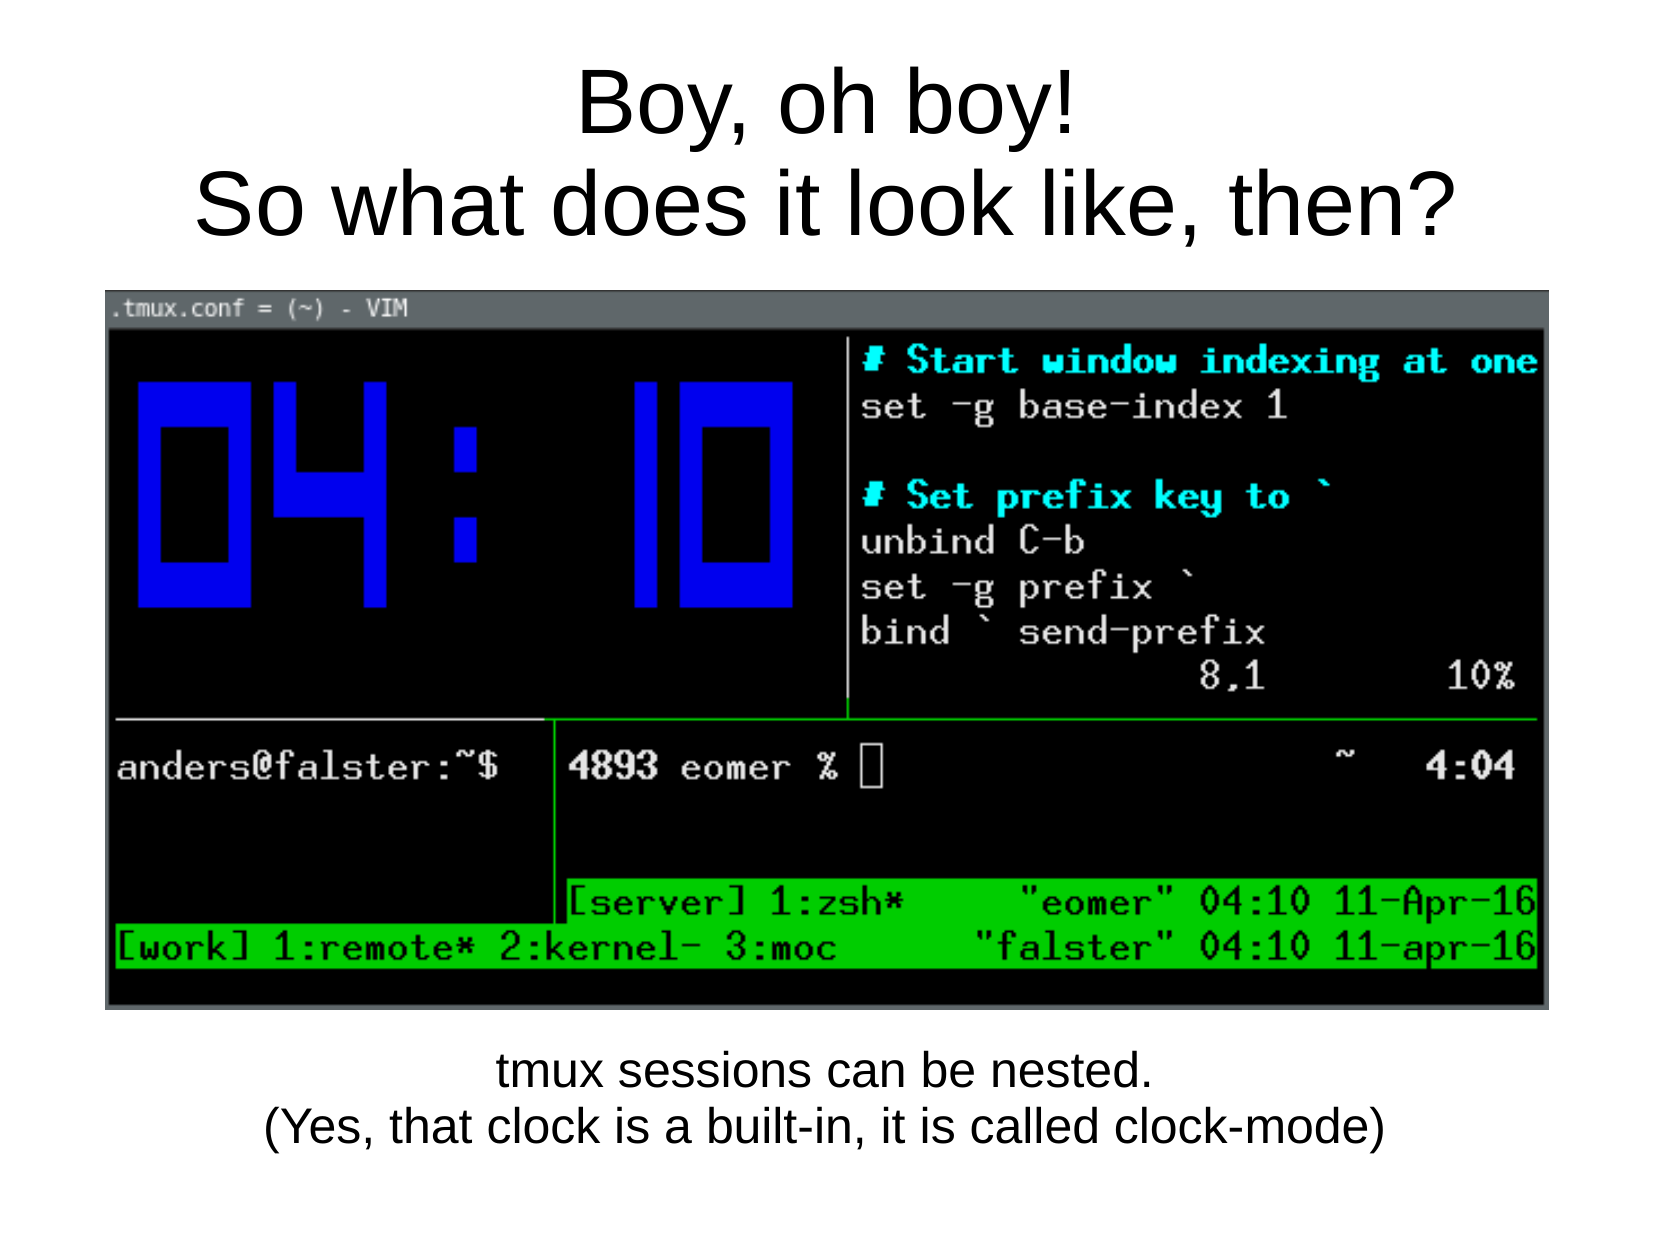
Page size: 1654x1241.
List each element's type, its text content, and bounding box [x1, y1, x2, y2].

title Boy, oh boy! So what does it look like, then? [82, 49, 1571, 257]
text_box tmux sessions can be nested. (Yes, that clock is a built-in, it is called clock-mode) [105, 1035, 1546, 1163]
picture [105, 290, 1549, 1010]
